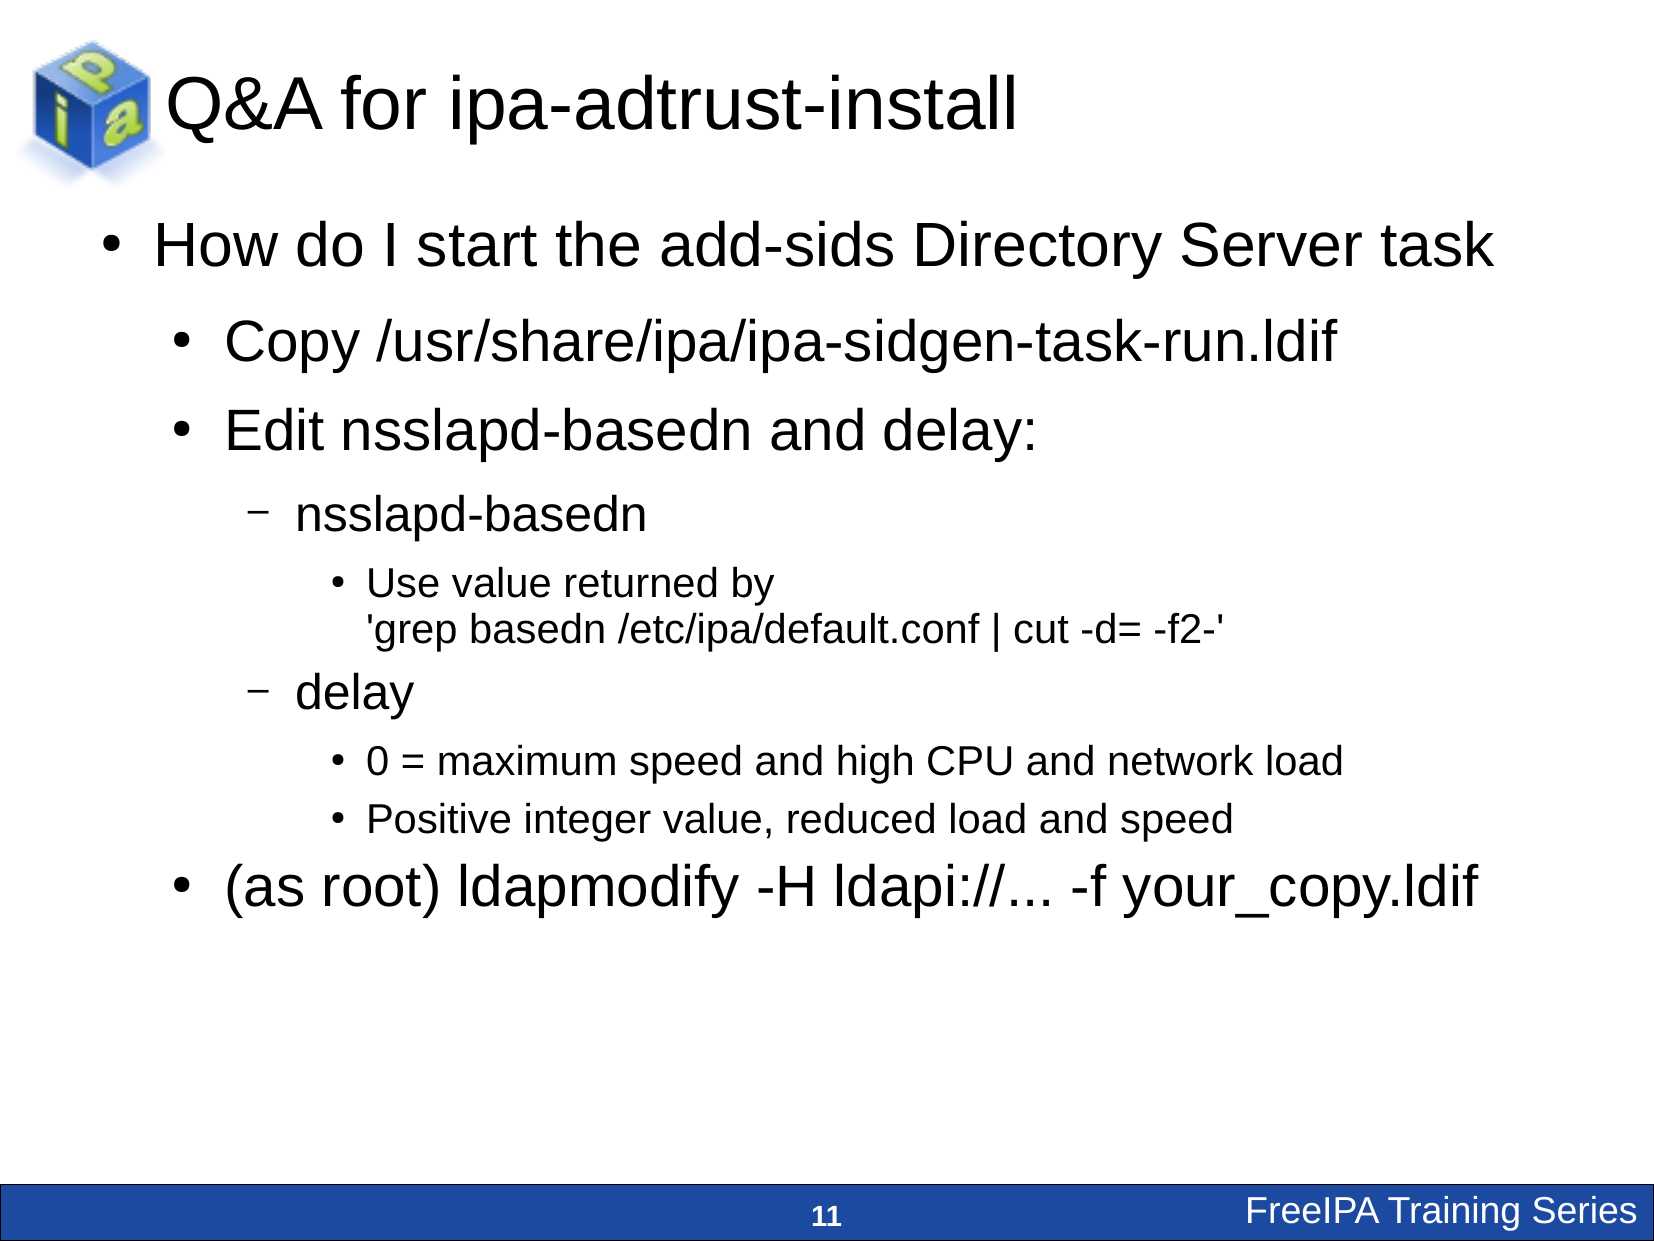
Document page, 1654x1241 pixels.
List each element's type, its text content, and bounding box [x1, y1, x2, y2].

title Q&A for ipa-adtrust-install [165, 0, 1654, 208]
picture [17, 34, 165, 193]
list How do I start the add-sids Directory Server task Copy /usr/share/ipa/ipa-sidgen-task-run.ldif Edit nsslapd-basedn and delay: nsslapd-basedn Use value returned by 'grep basedn /etc/ipa/default.conf | cut -d= -f2-' delay 0 = maximum speed and high CPU and network load Positive integer value, reduced load and speed (as root) ldapmodify -H ldapi://... -f your_copy.ldif [82, 209, 1571, 930]
